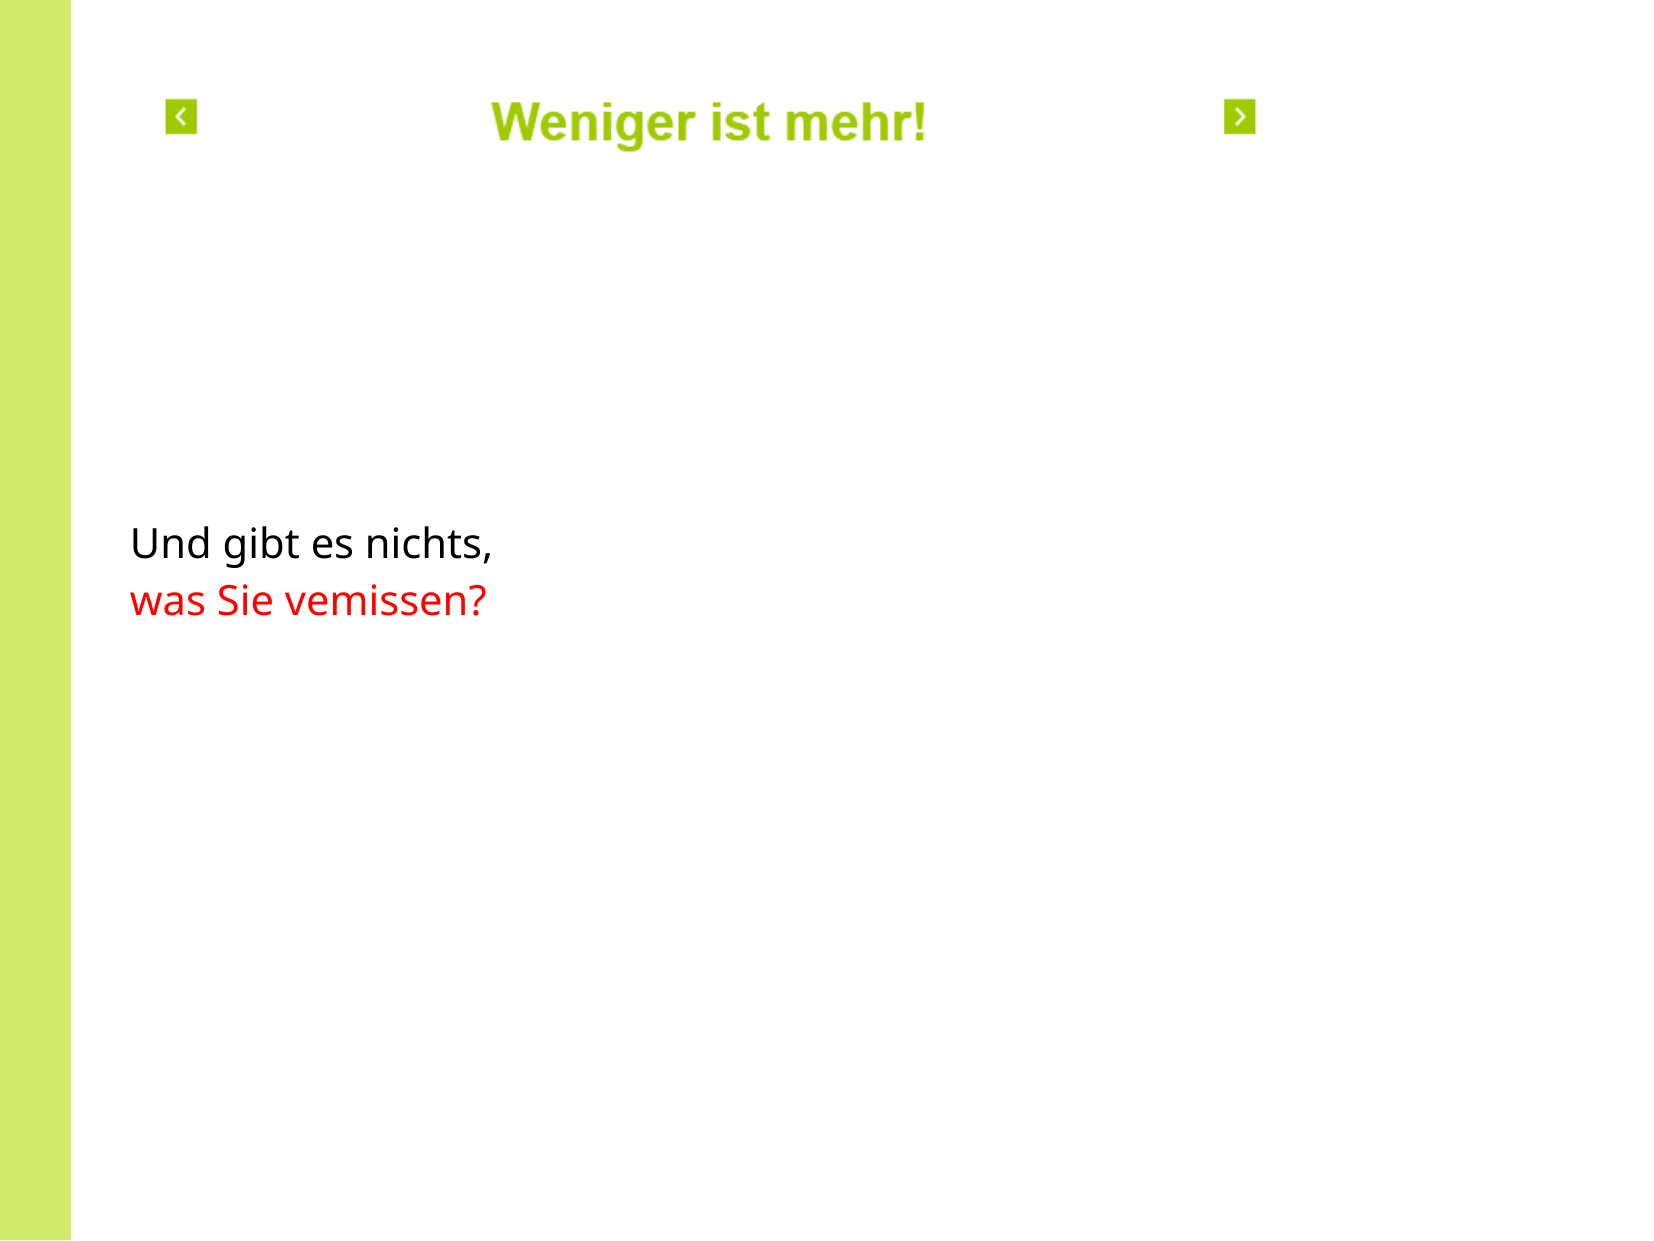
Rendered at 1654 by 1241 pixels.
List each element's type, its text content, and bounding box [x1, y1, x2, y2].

picture [155, 74, 1276, 166]
text_box [0, 0, 71, 1241]
title Und gibt es nichts, was Sie vemissen? [129, 24, 709, 1241]
